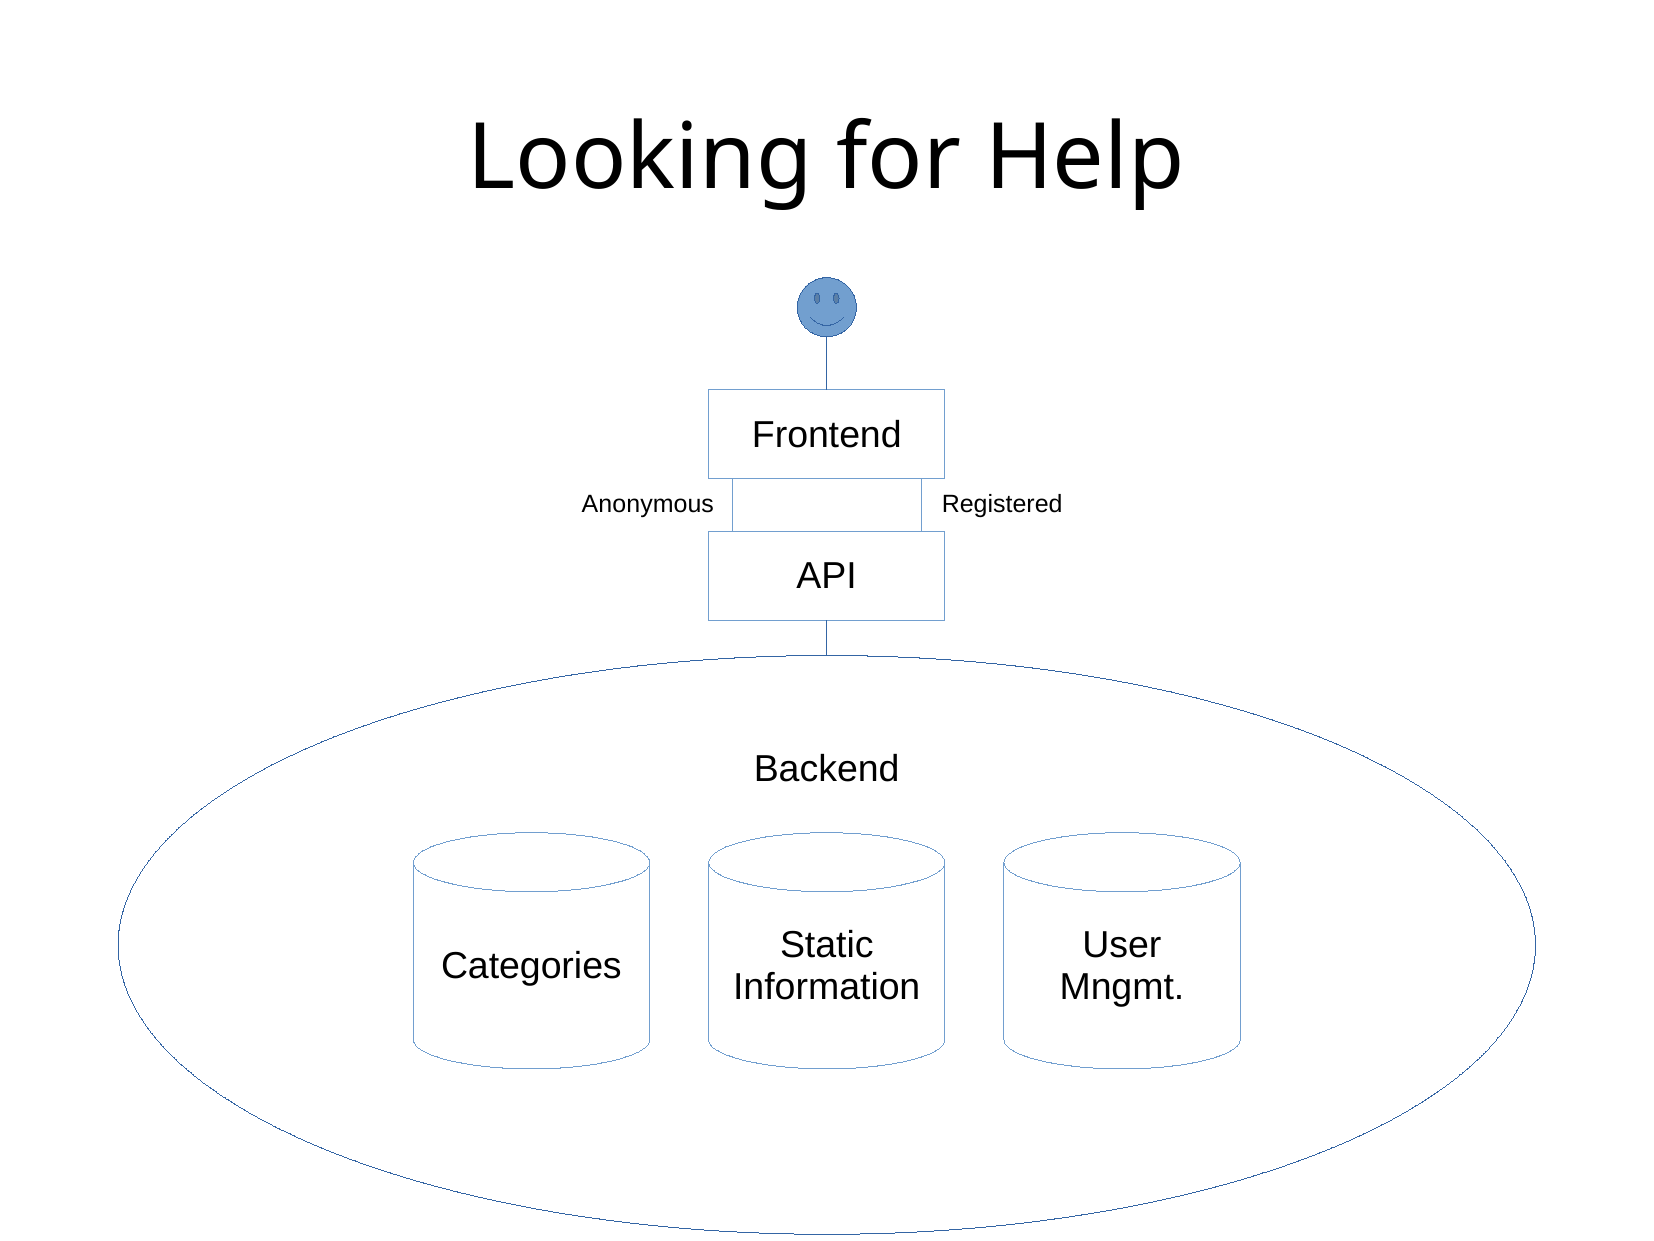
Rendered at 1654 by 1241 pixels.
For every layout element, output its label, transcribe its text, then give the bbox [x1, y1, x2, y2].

text_box API [708, 531, 945, 621]
title Looking for Help [82, 49, 1571, 257]
text_box Frontend [708, 389, 945, 479]
text_box Backend [118, 655, 1536, 1235]
text_box Anonymous [566, 482, 730, 525]
text_box [797, 277, 857, 337]
text_box Registered [927, 482, 1078, 525]
